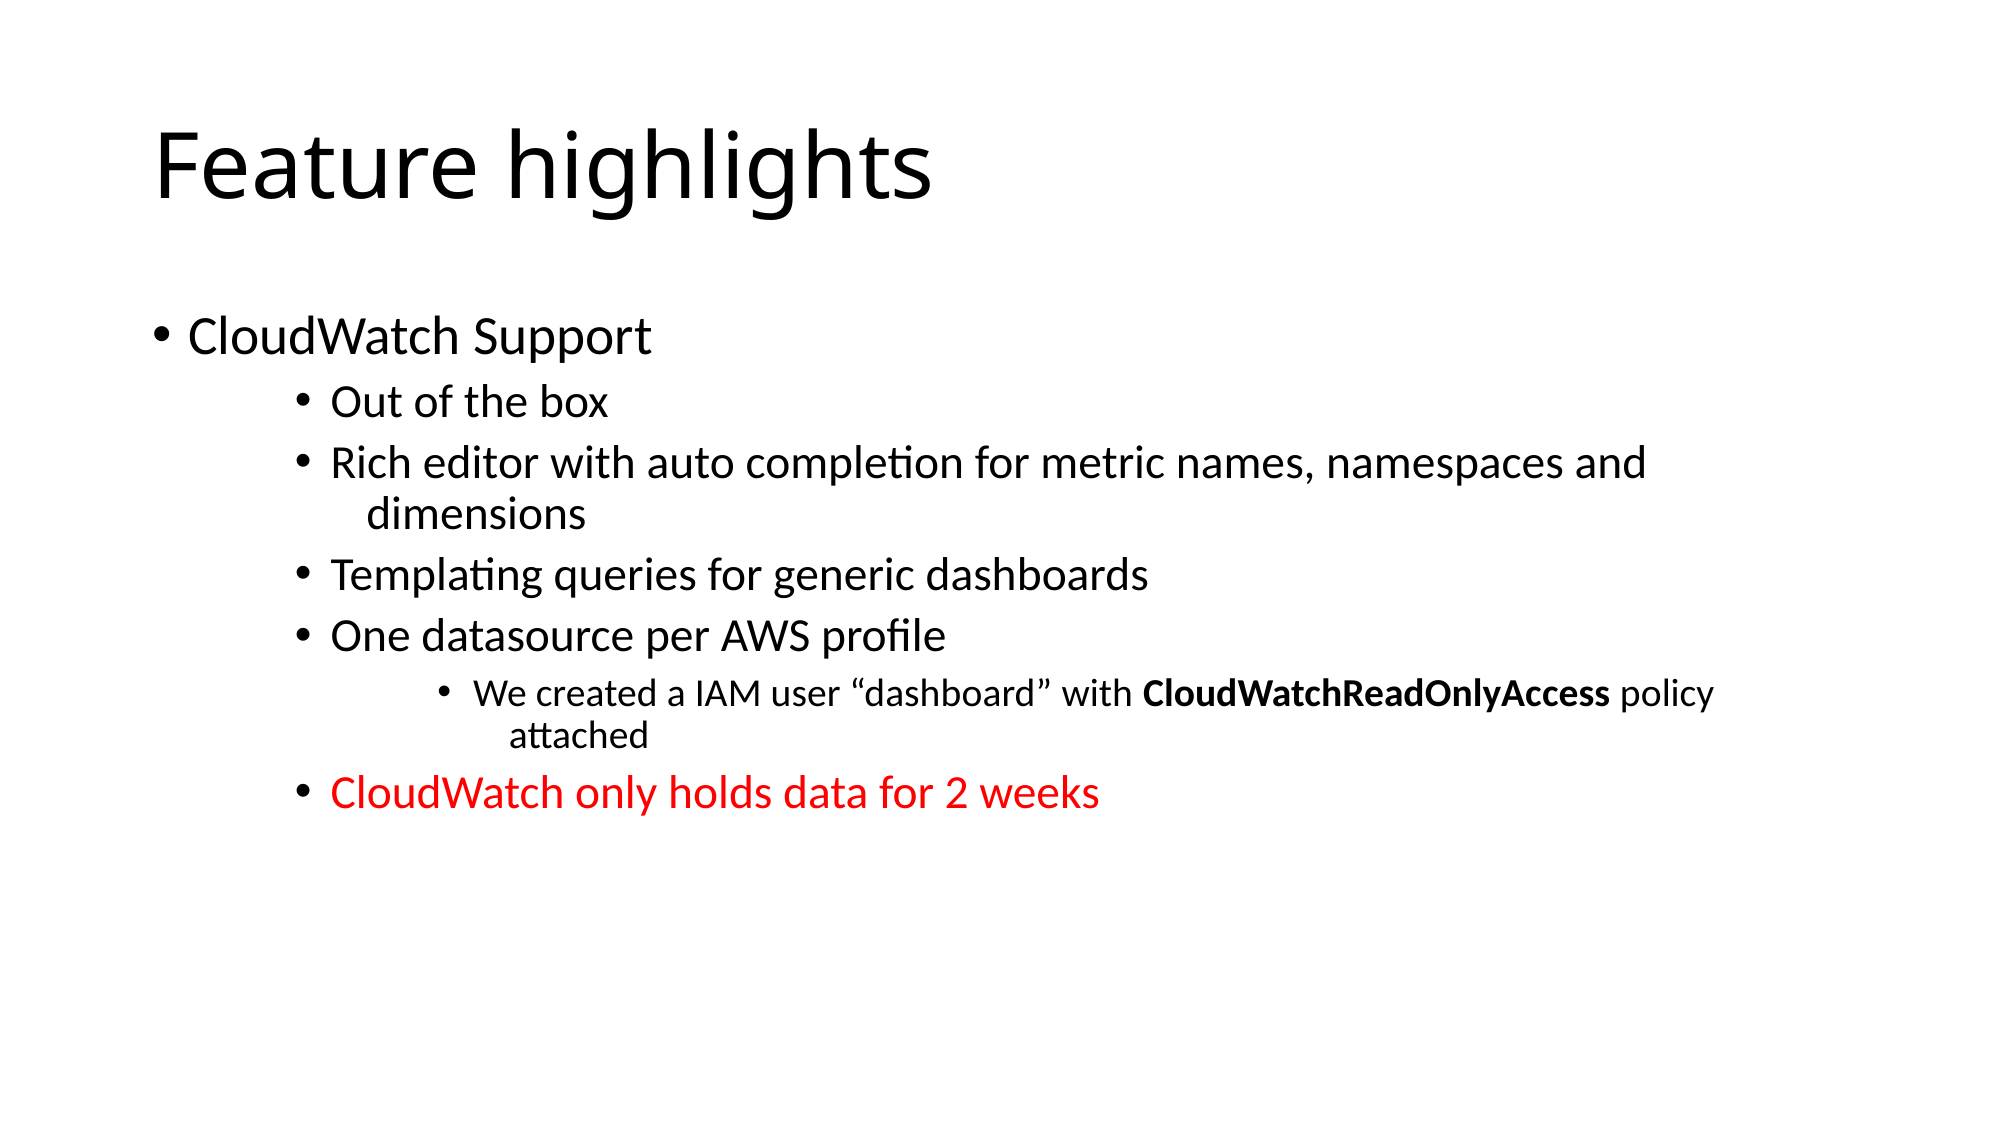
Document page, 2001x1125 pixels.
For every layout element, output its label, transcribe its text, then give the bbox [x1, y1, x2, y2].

title Feature highlights [137, 59, 1863, 278]
list CloudWatch Support Out of the box Rich editor with auto completion for metric names, namespaces and dimensions Templating queries for generic dashboards One datasource per AWS profile We created a IAM user “dashboard” with CloudWatchReadOnlyAccess policy attached CloudWatch only holds data for 2 weeks [137, 299, 1863, 828]
